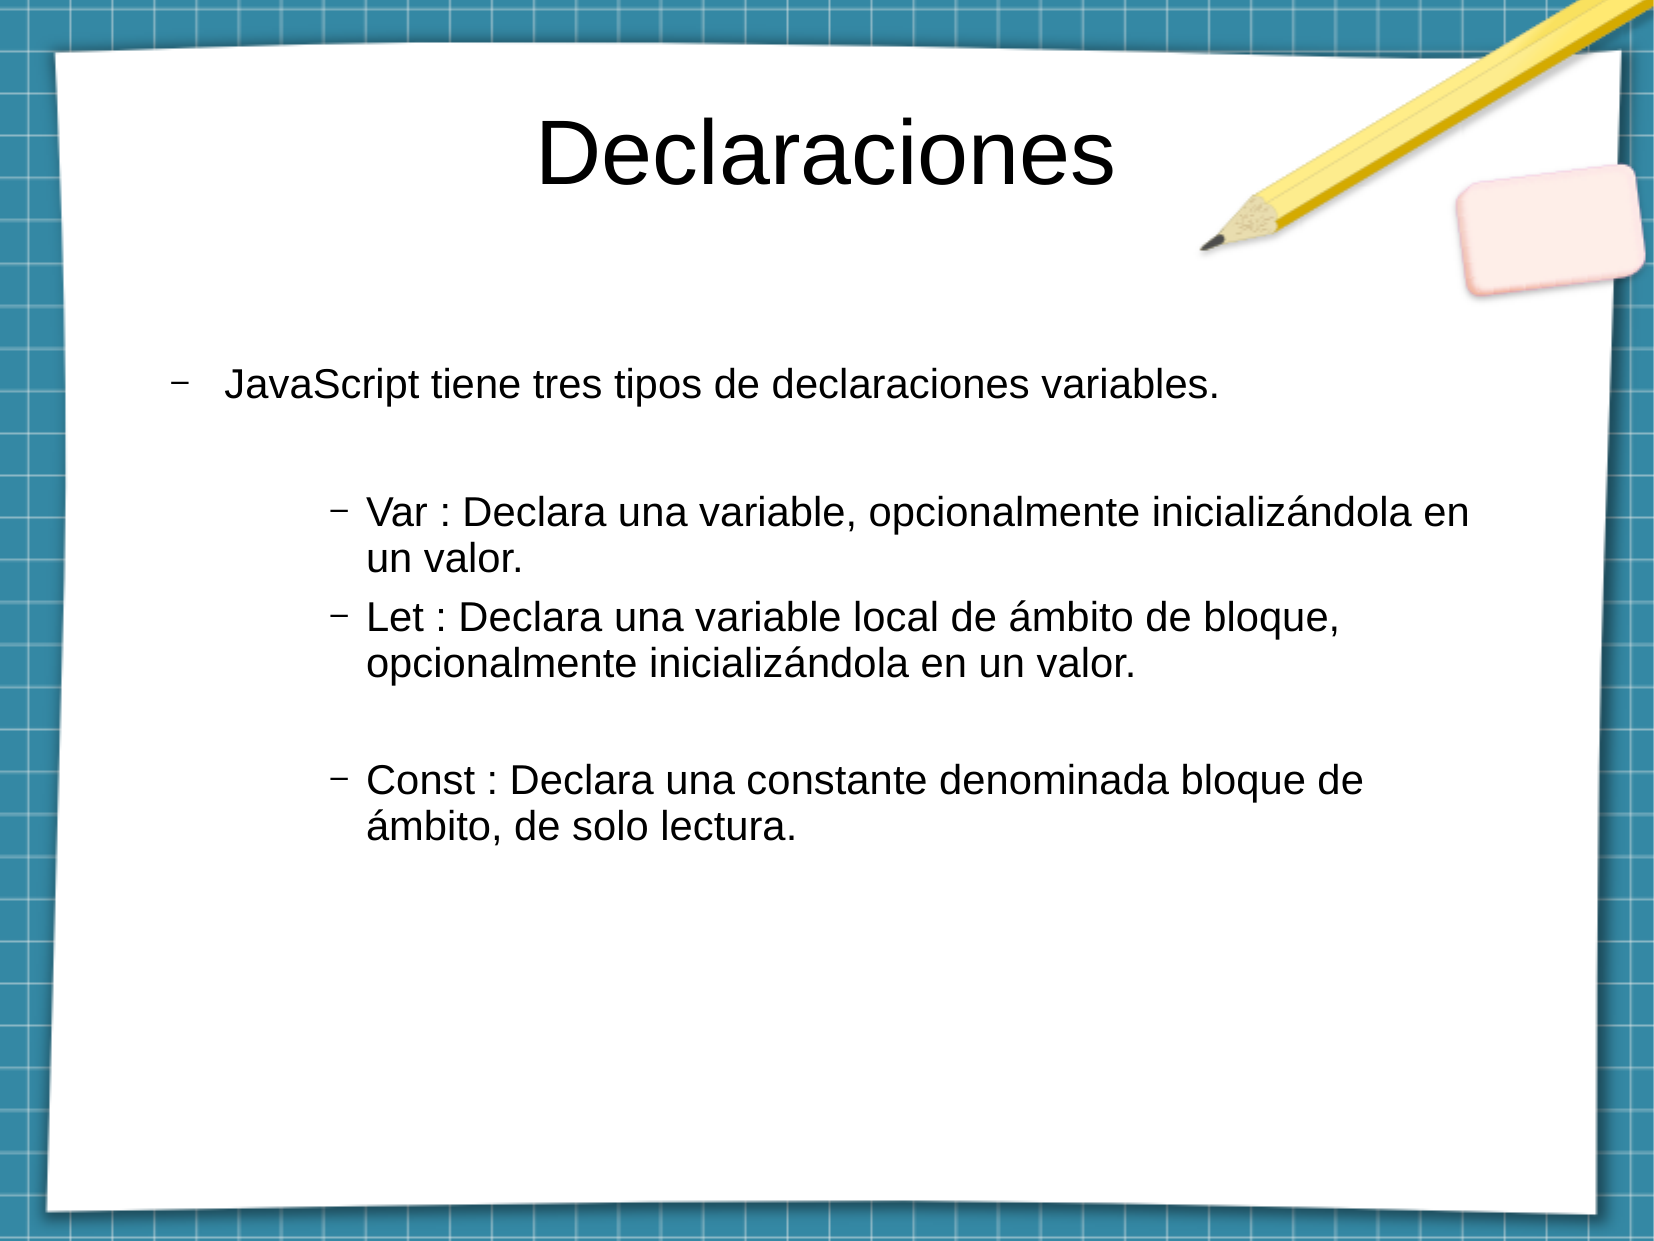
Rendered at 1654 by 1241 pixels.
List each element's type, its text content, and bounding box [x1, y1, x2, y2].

picture [0, 0, 1654, 1241]
title Declaraciones [82, 49, 1571, 257]
list JavaScript tiene tres tipos de declaraciones variables. Var : Declara una variable, opcionalmente inicializándola en un valor. Let : Declara una variable local de ámbito de bloque, opcionalmente inicializándola en un valor. Const : Declara una constante denominada bloque de ámbito, de solo lectura. [82, 290, 1512, 1010]
